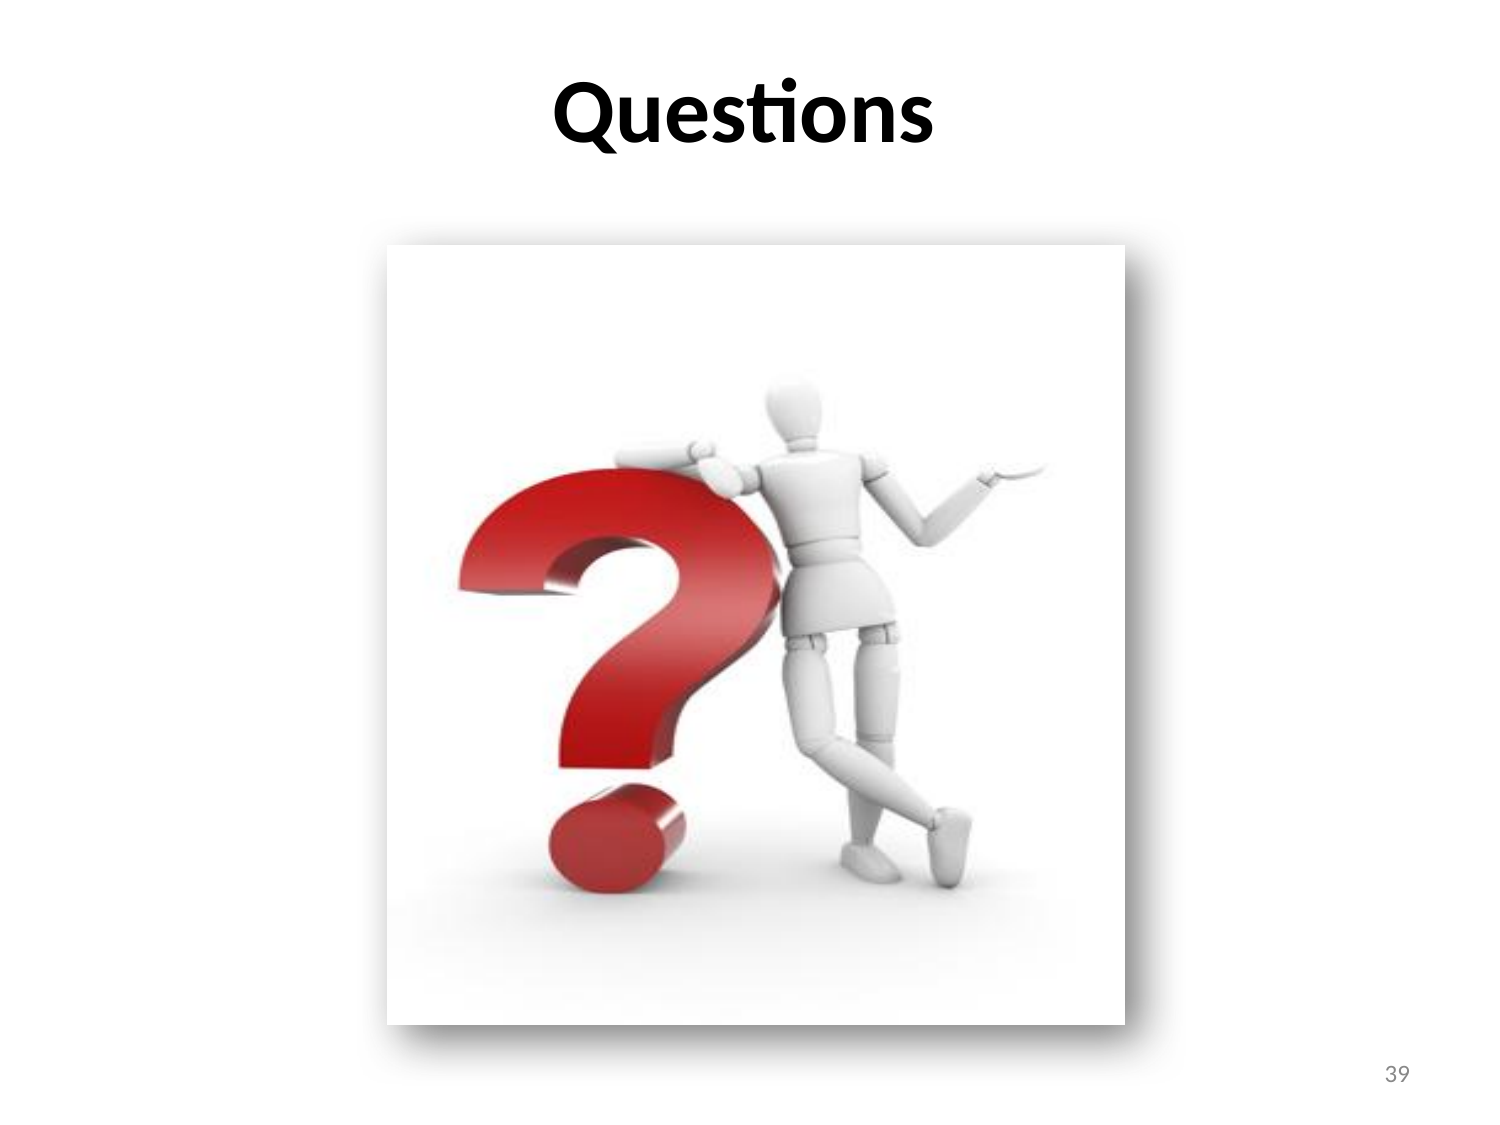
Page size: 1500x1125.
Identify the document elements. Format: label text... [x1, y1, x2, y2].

slide_number <number> [1074, 1042, 1425, 1103]
title Questions [12, 12, 1475, 200]
picture [387, 245, 1125, 1025]
